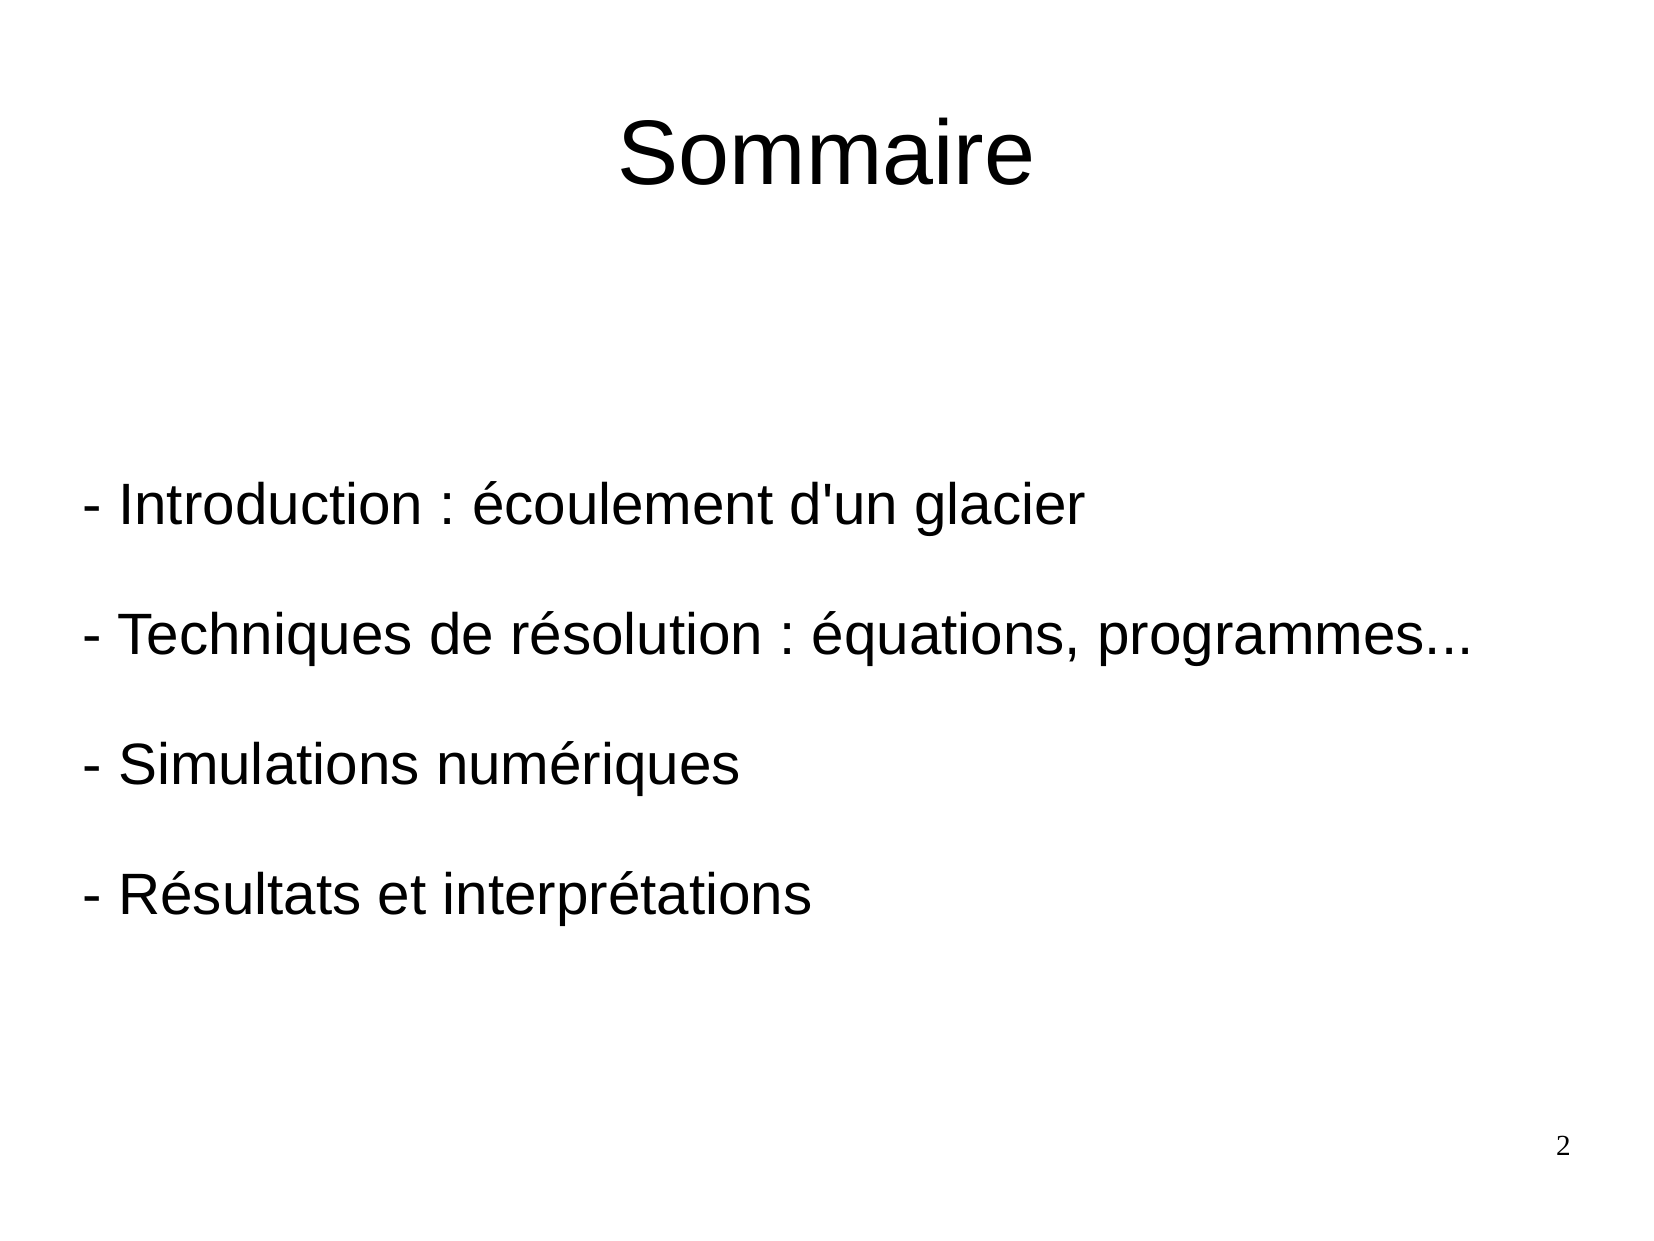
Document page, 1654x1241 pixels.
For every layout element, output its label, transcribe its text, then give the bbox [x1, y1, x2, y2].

title Sommaire [82, 49, 1571, 257]
subtitle - Introduction : écoulement d'un glacier - Techniques de résolution : équations, programmes... - Simulations numériques - Résultats et interprétations [82, 290, 1571, 1109]
